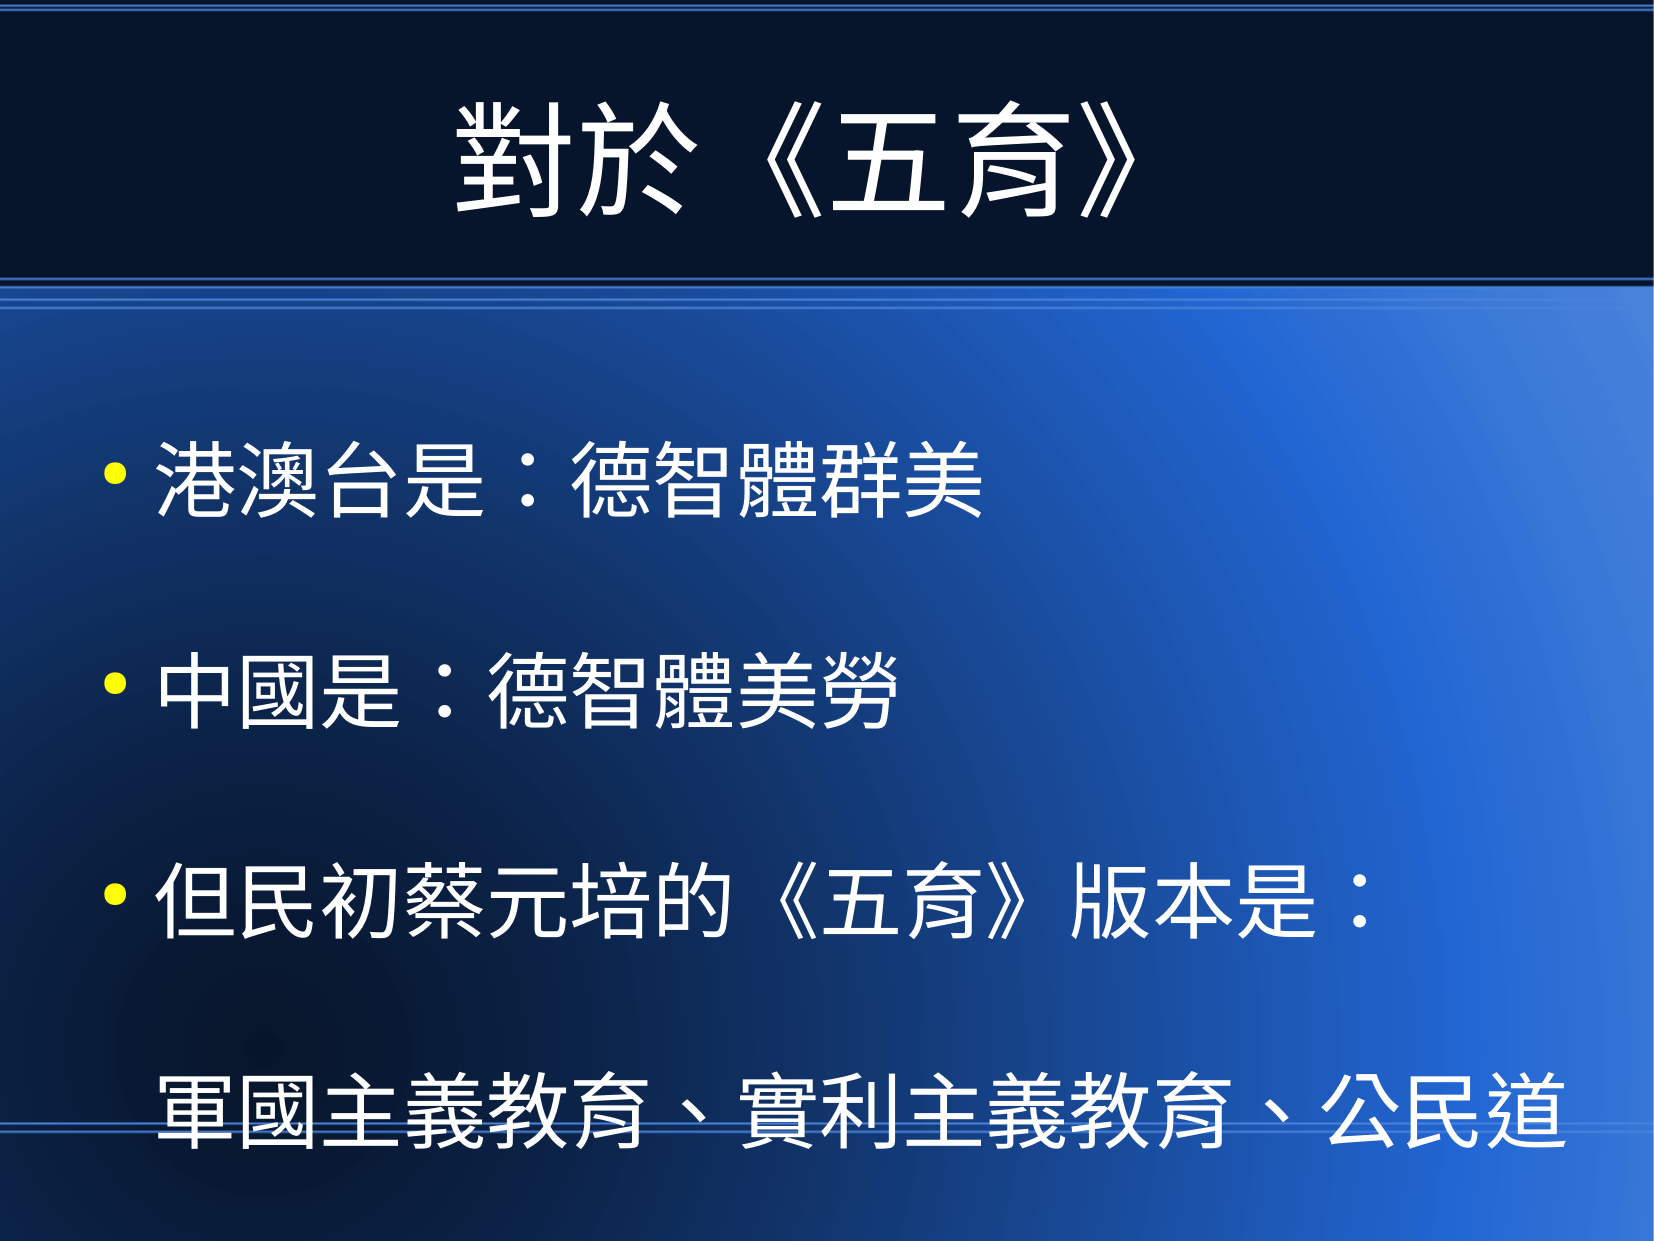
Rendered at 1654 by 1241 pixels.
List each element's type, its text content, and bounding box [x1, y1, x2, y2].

picture [0, 0, 1654, 1241]
list 港澳台是：德智體群美 中國是：德智體美勞 但民初蔡元培的《五育》版本是： 軍國主義教育、實利主義教育、公民道德教育、世界觀教育及美感教育 [82, 355, 1571, 1241]
title 對於《五育》 [82, 49, 1571, 257]
